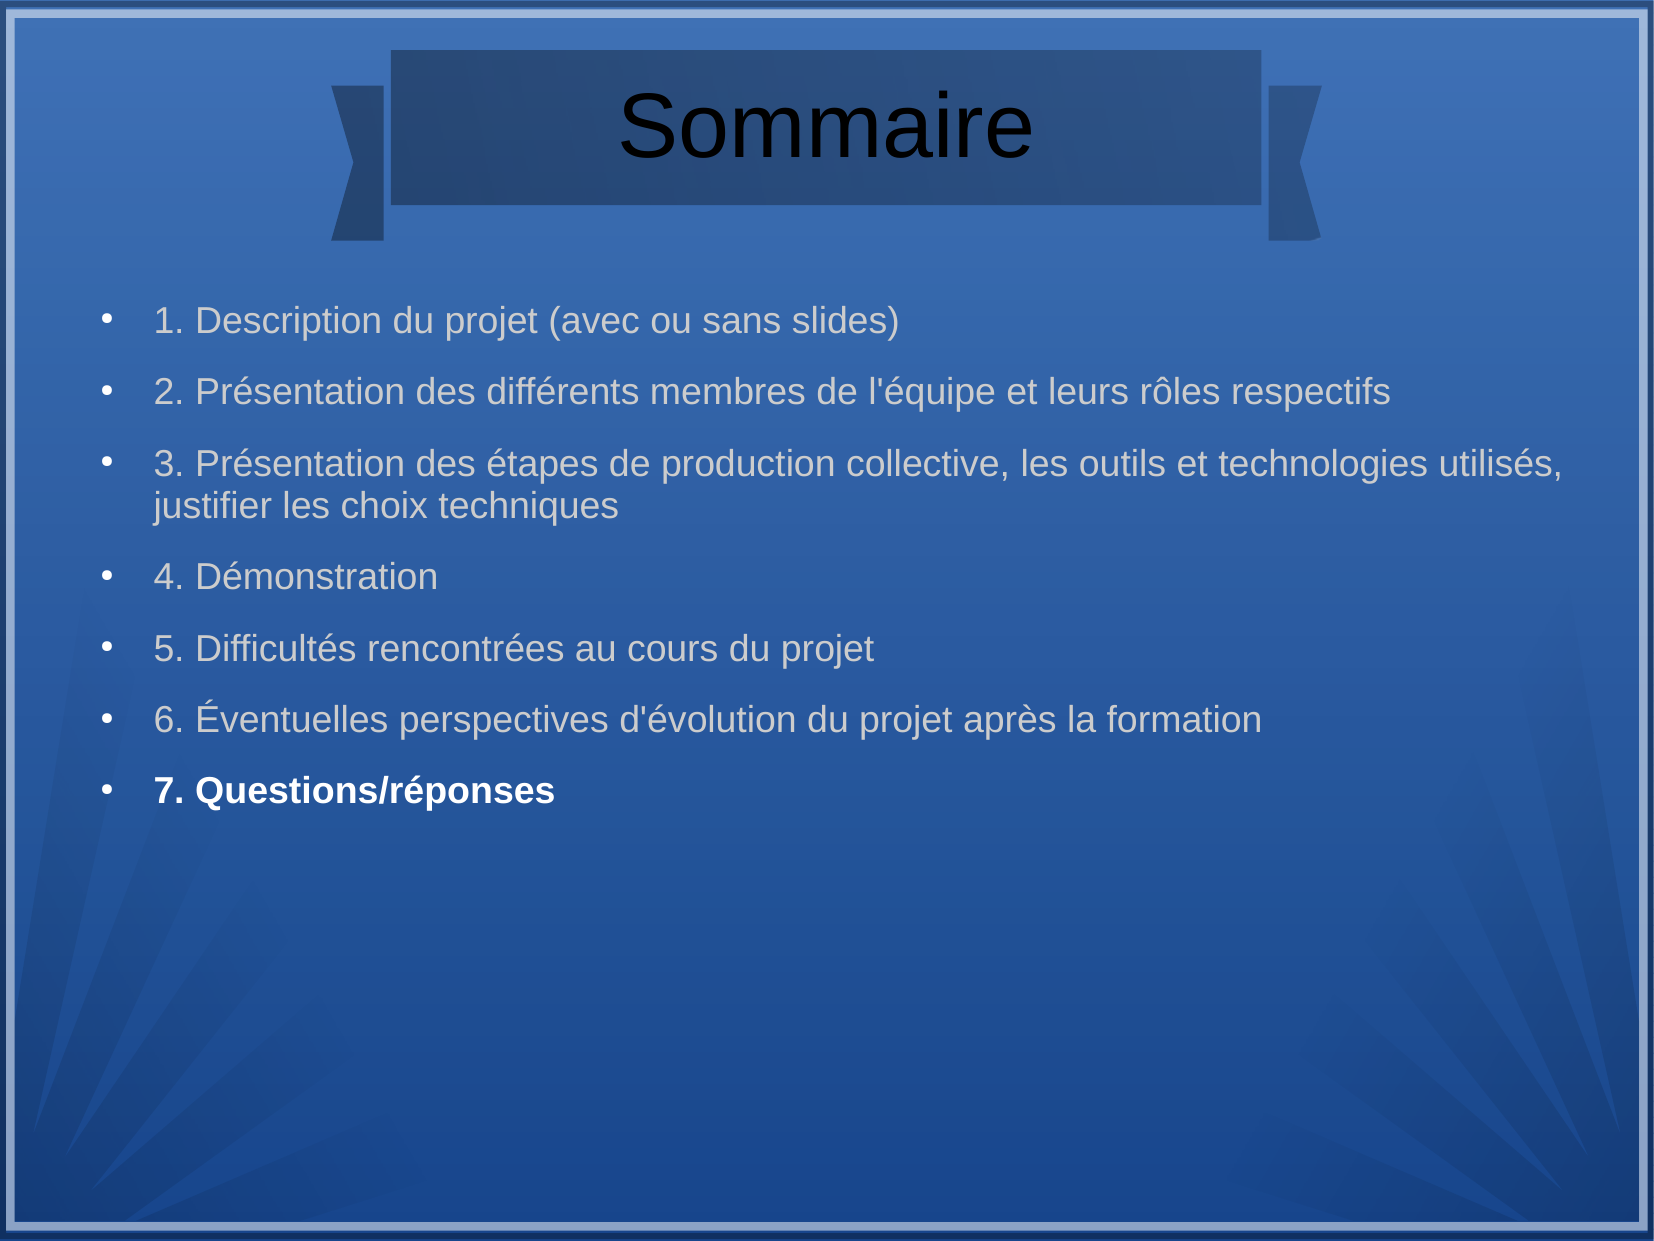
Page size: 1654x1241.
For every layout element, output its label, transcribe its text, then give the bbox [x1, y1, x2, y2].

title Sommaire [389, 47, 1264, 205]
list 1. Description du projet (avec ou sans slides) 2. Présentation des différents membres de l'équipe et leurs rôles respectifs 3. Présentation des étapes de production collective, les outils et technologies utilisés, justifier les choix techniques 4. Démonstration 5. Difficultés rencontrées au cours du projet 6. Éventuelles perspectives d'évolution du projet après la formation 7. Questions/réponses [82, 299, 1571, 1241]
